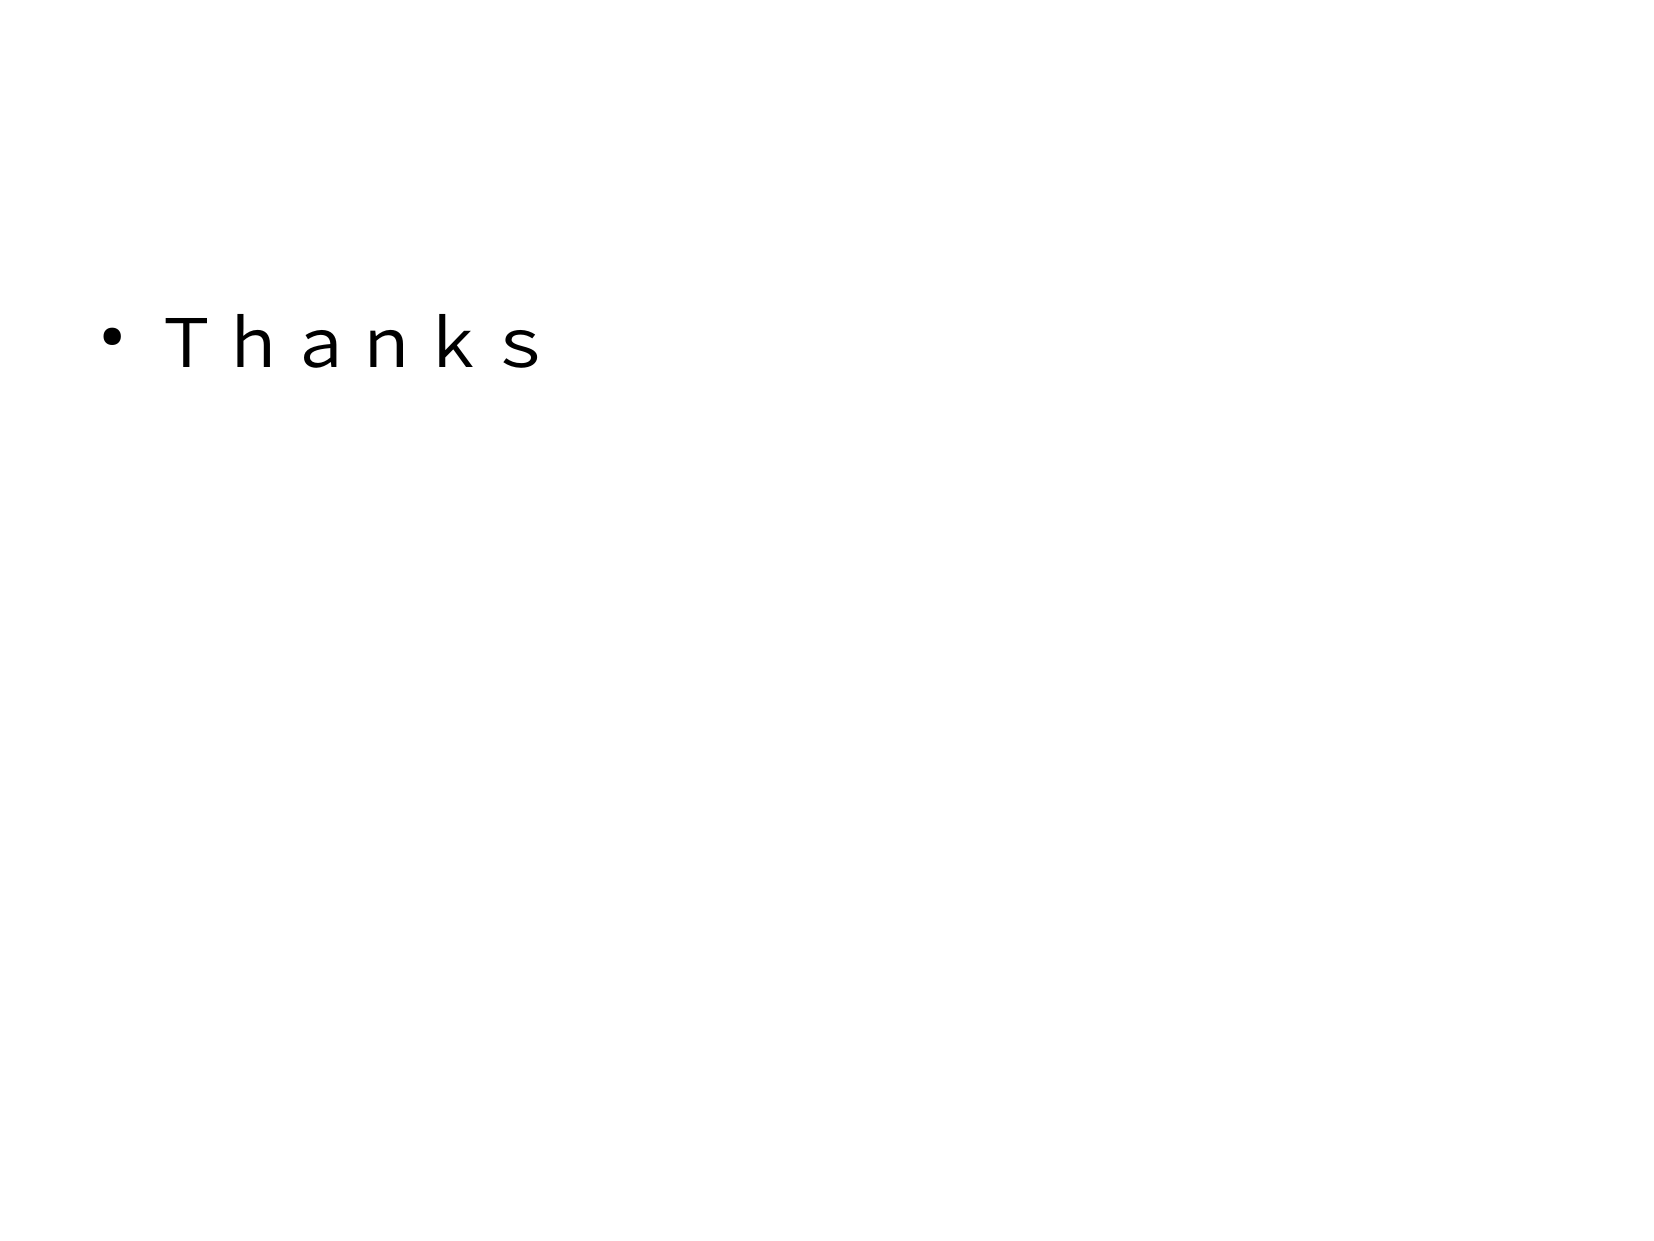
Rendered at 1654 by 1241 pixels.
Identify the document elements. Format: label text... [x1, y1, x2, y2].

list Ｔｈａｎｋｓ [82, 290, 1571, 1010]
